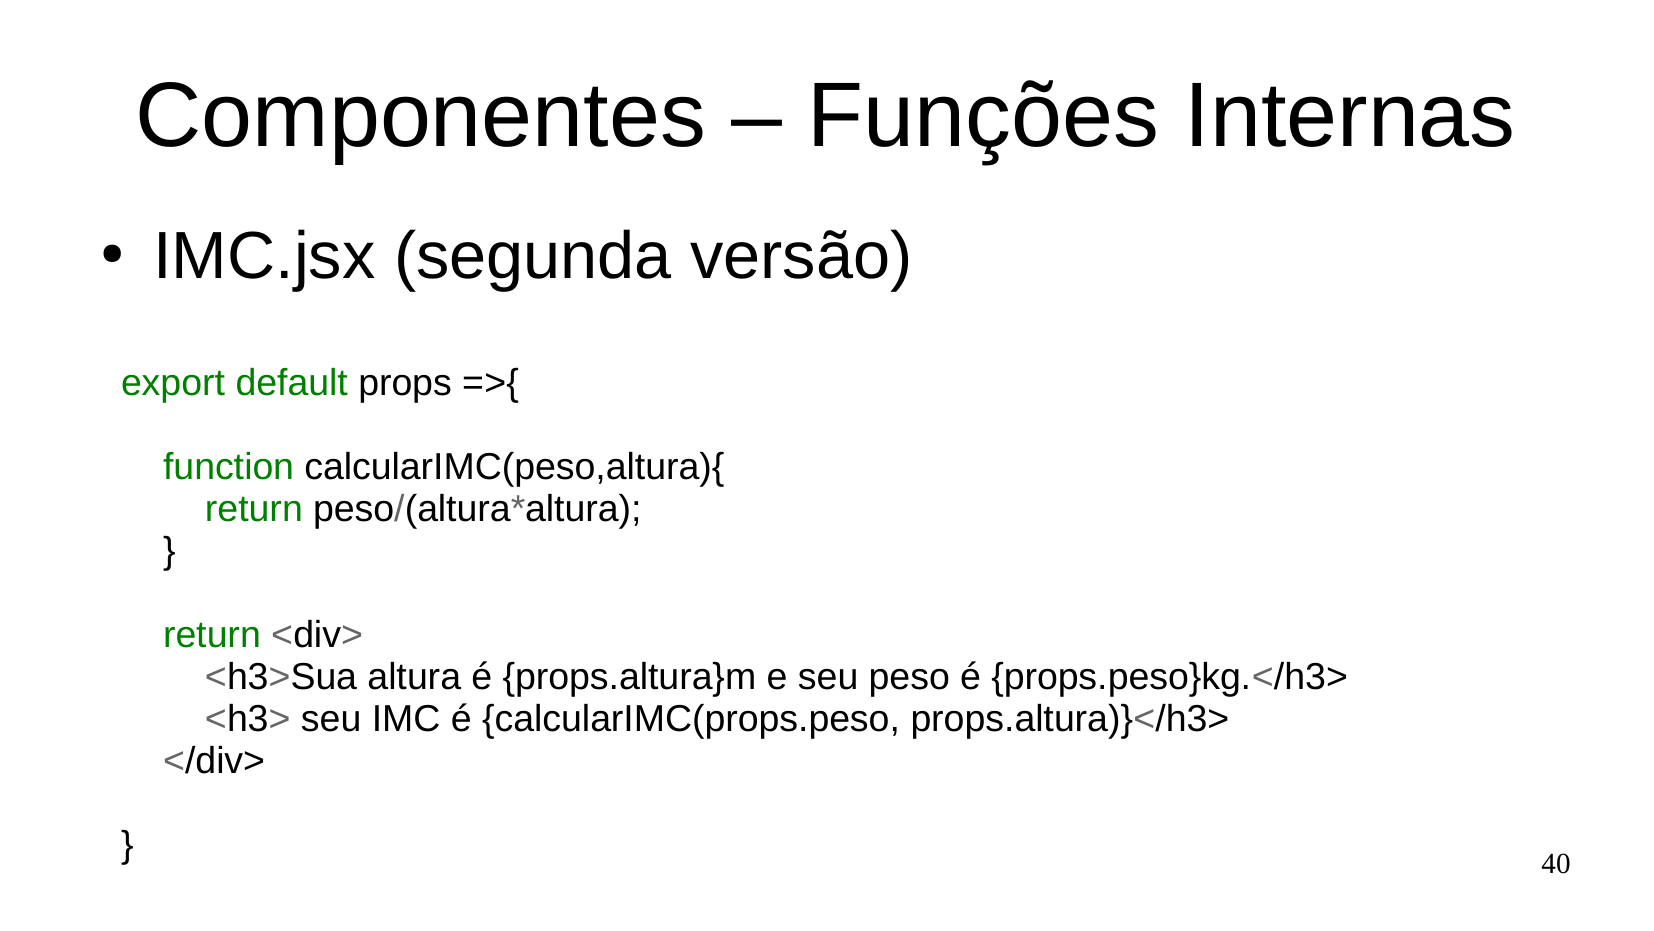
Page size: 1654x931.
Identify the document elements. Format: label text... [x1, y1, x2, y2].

text_box export default props =>{ function calcularIMC(peso,altura){ return peso/(altura*altura); } return <div> <h3>Sua altura é {props.altura}m e seu peso é {props.peso}kg.</h3> <h3> seu IMC é {calcularIMC(props.peso, props.altura)}</h3> </div> } [106, 354, 1441, 874]
list IMC.jsx (segunda versão) [82, 217, 1571, 758]
title Componentes – Funções Internas [82, 37, 1571, 193]
